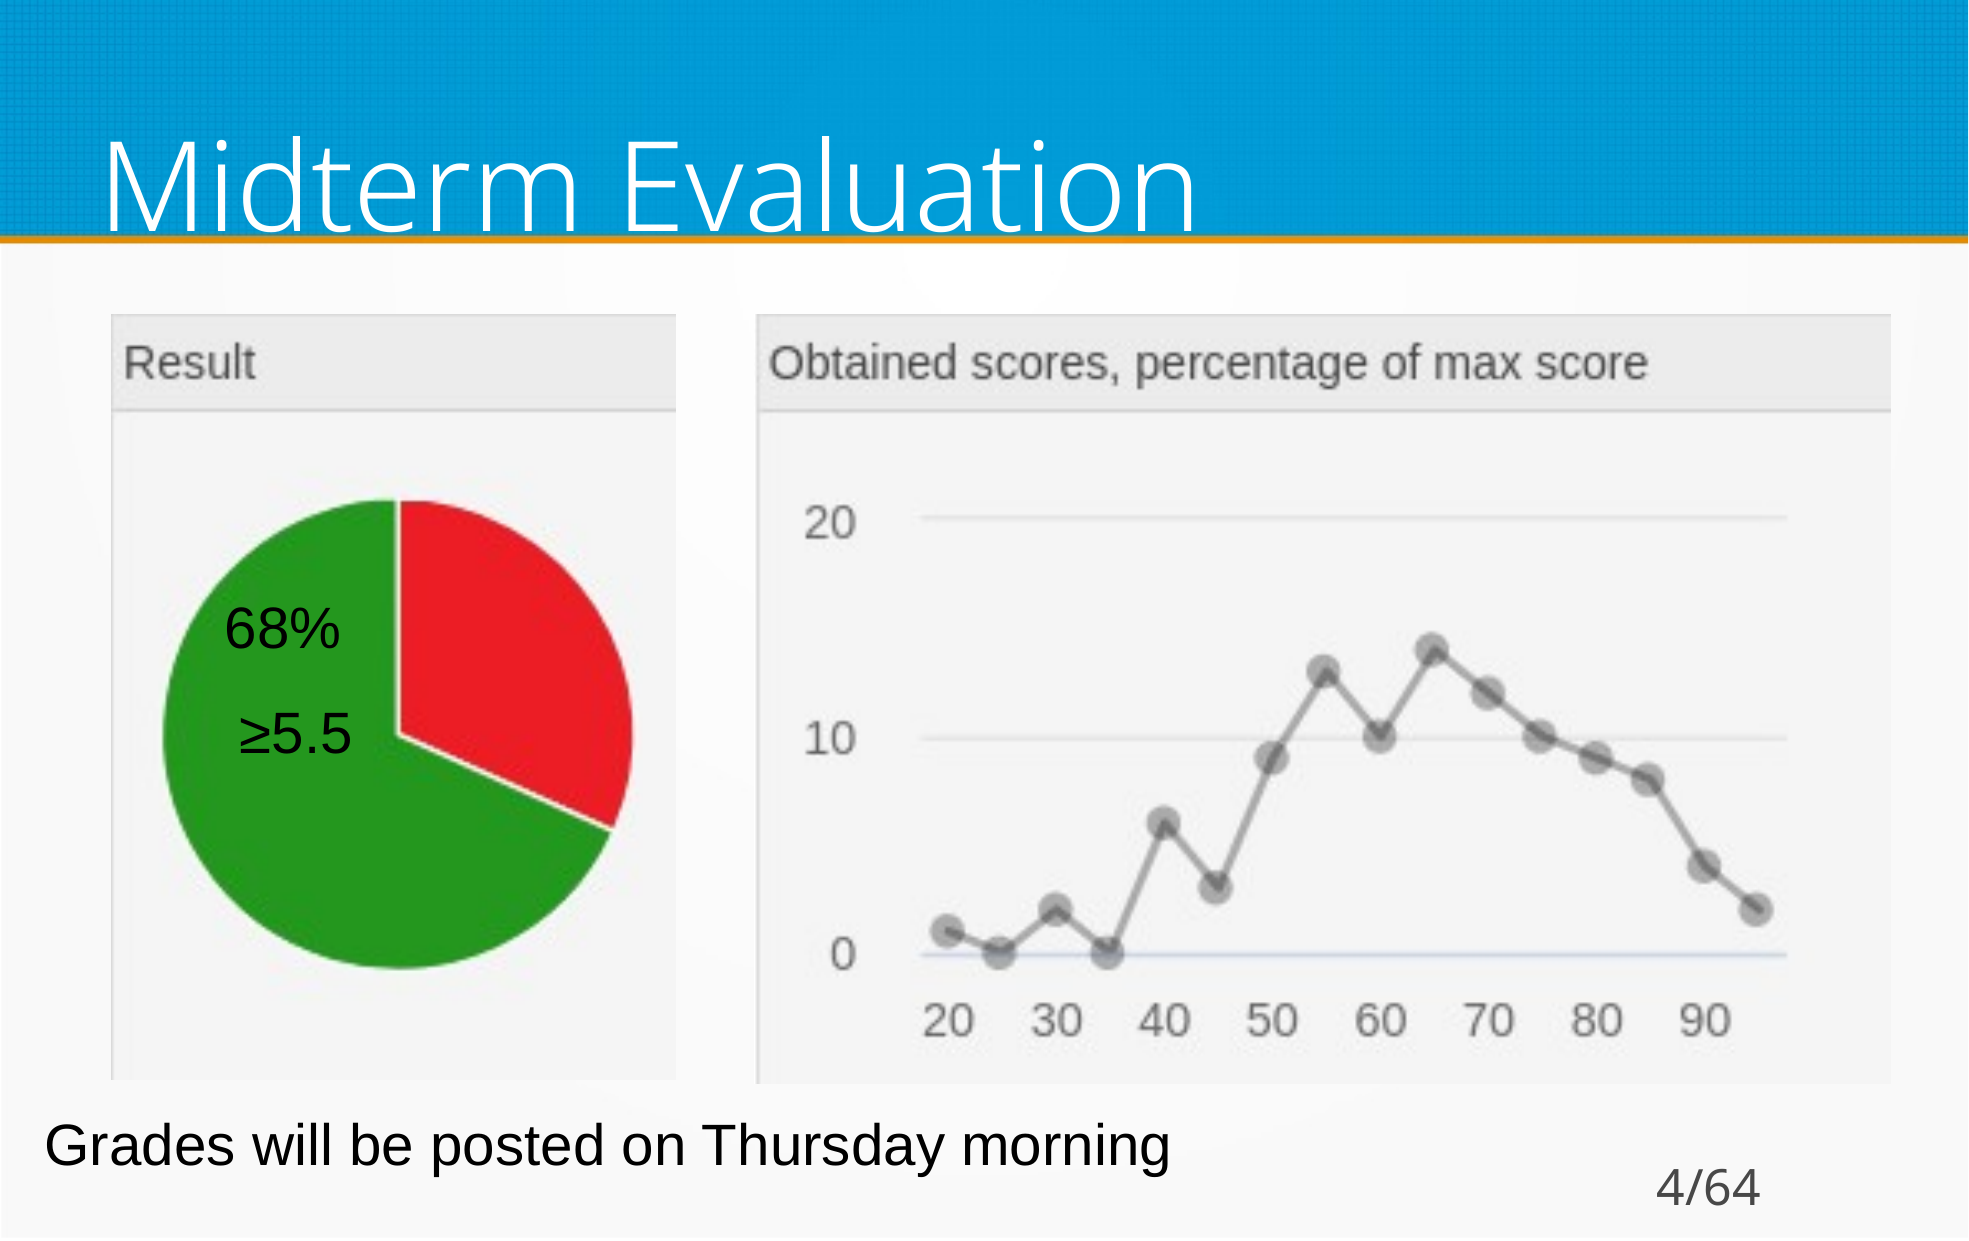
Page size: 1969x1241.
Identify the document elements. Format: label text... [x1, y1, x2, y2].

text_box ≥5.5 [225, 693, 586, 774]
text_box 68% [210, 588, 421, 669]
picture [0, 233, 1969, 1241]
title Midterm Evaluation [98, 49, 1870, 257]
text_box Grades will be posted on Thursday morning [30, 1105, 1921, 1186]
